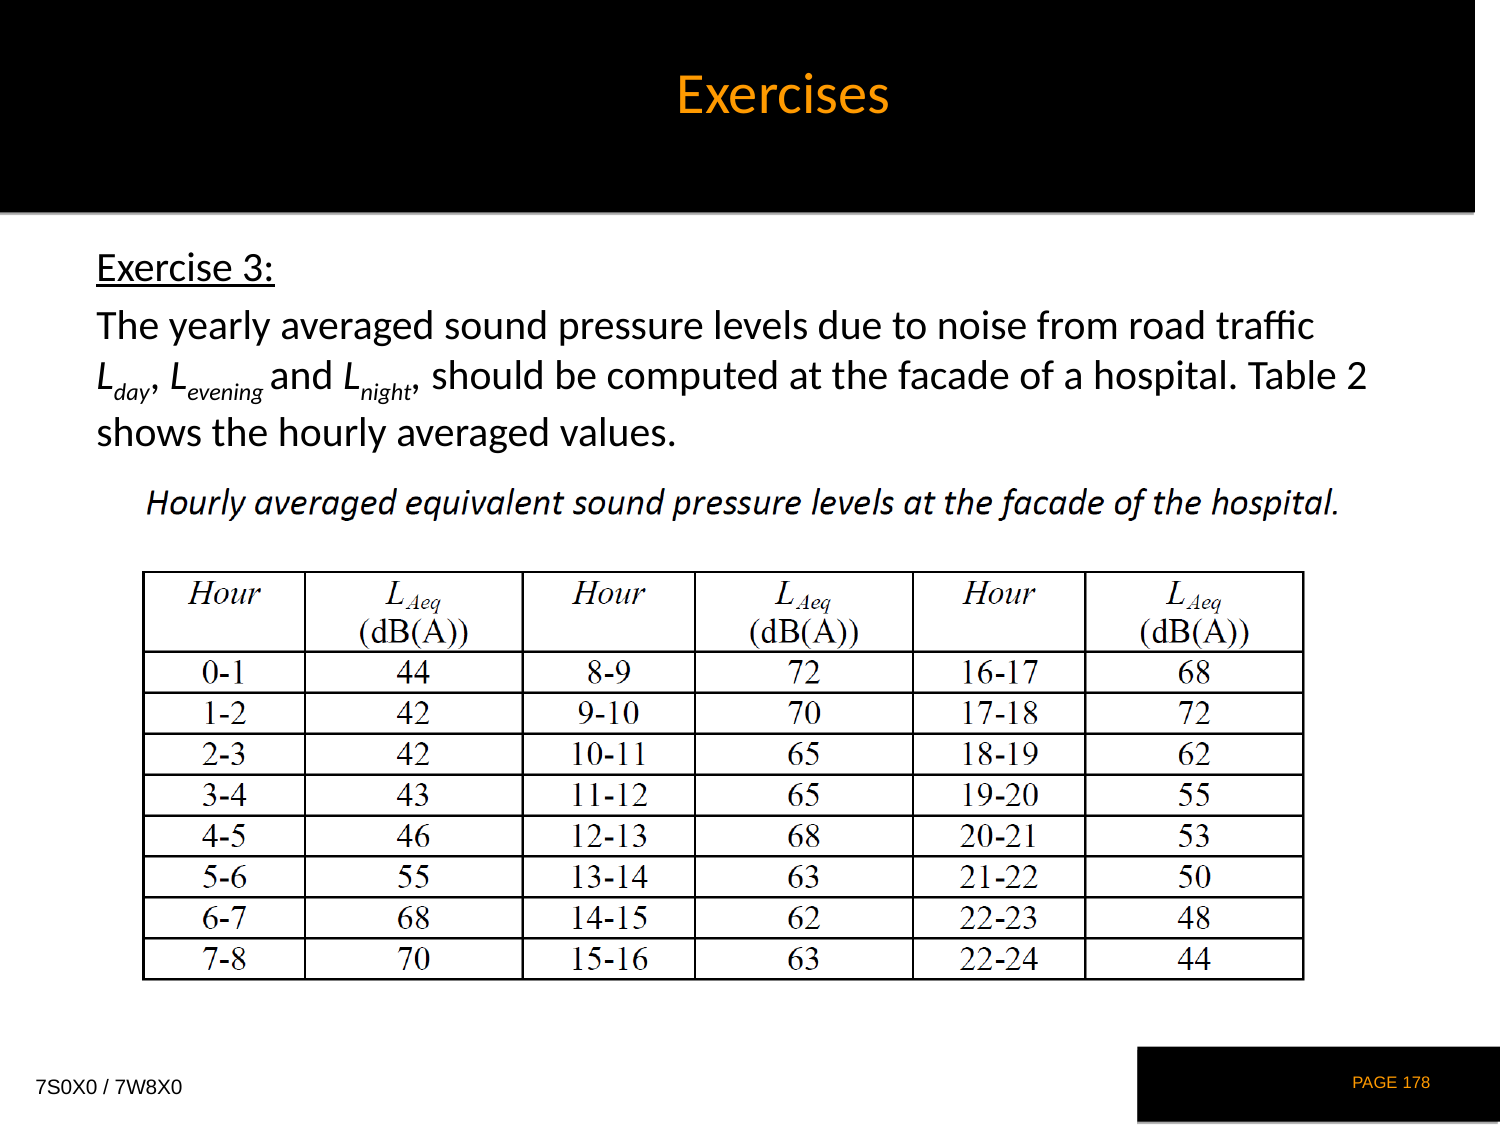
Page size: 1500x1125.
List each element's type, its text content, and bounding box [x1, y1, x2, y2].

text_box PAGE <number>8 [1352, 1066, 1453, 1098]
picture [133, 482, 1342, 986]
text_box Exercises [125, 48, 1442, 200]
text_box [1137, 1046, 1500, 1122]
text_box [0, 0, 1475, 213]
list Exercise 3: The yearly averaged sound pressure levels due to noise from road traffic Lday, Levening and Lnight, should be computed at the facade of a hospital. Table 2 shows the hourly averaged values. [81, 232, 1394, 483]
text_box 7S0X0 / 7W8X0 [35, 1070, 626, 1102]
